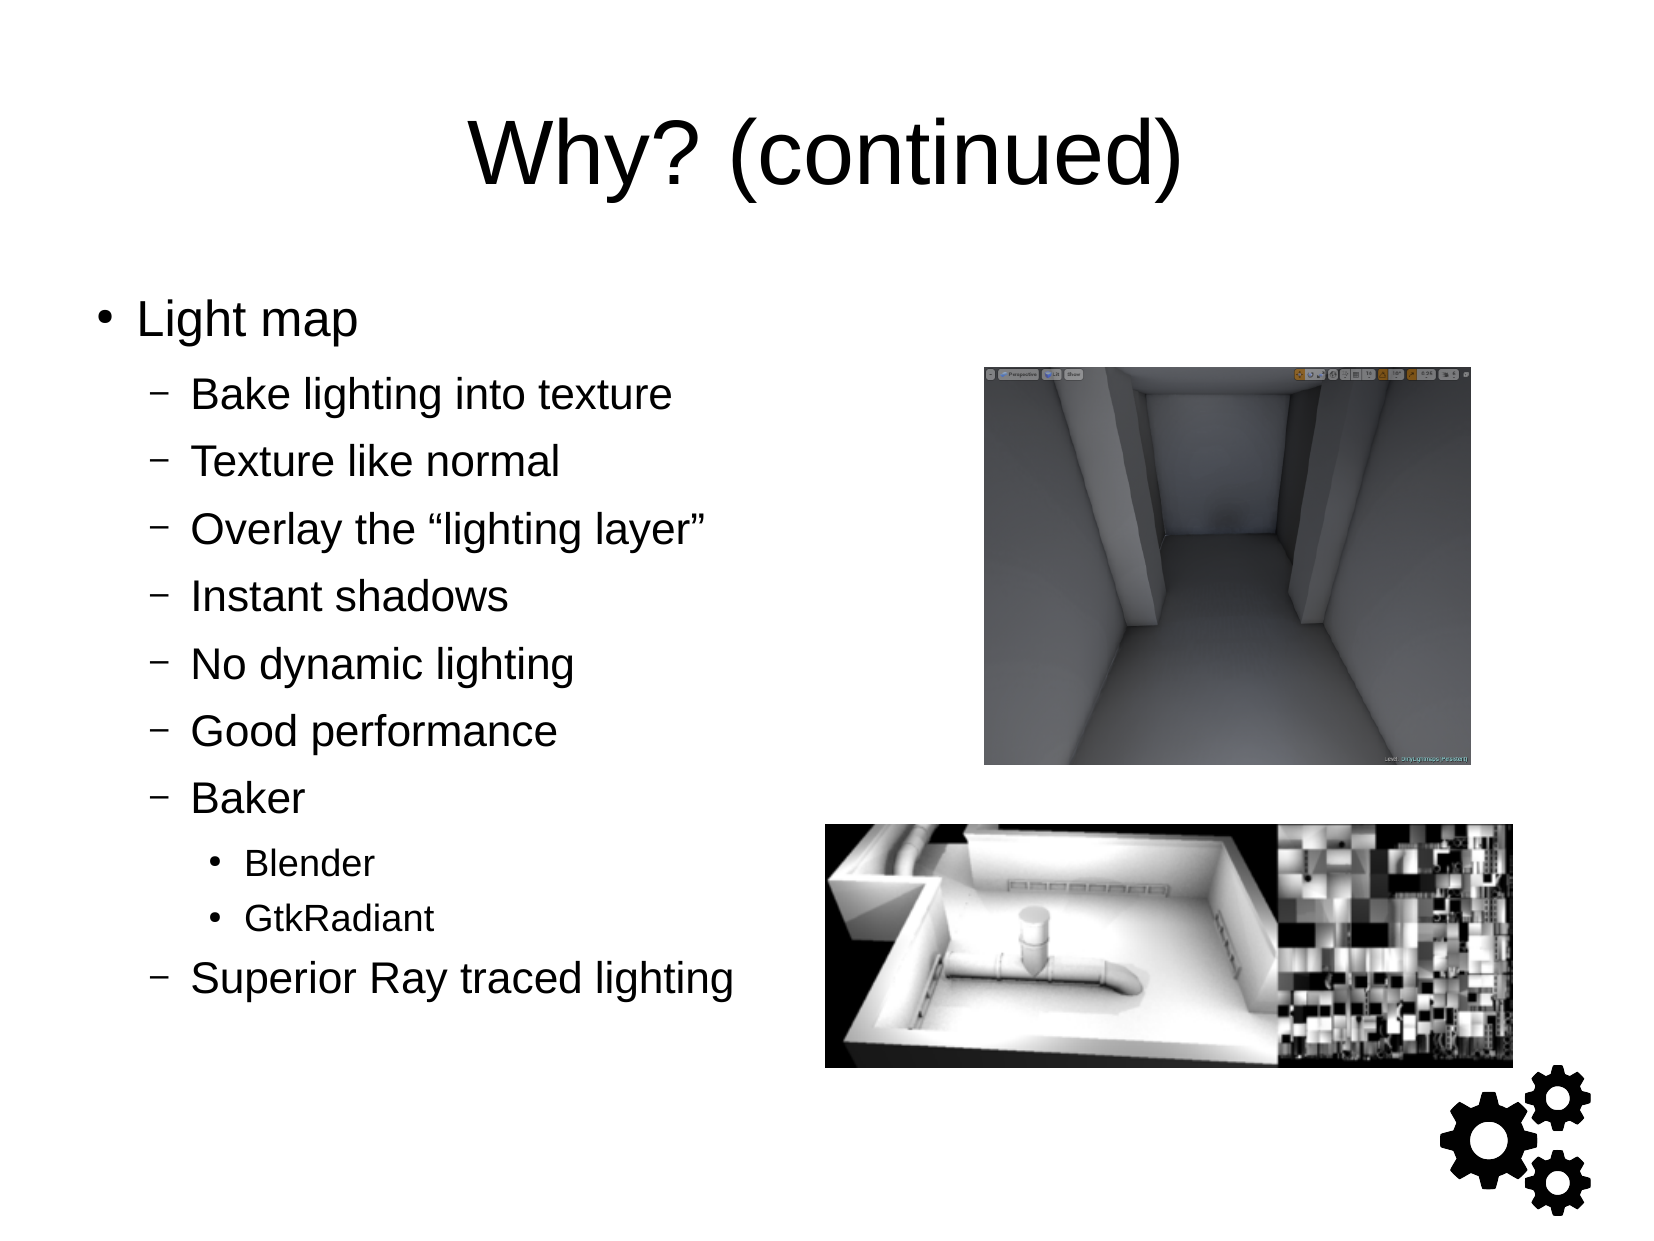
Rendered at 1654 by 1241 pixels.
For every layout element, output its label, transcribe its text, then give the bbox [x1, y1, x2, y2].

list Light map Bake lighting into texture Texture like normal Overlay the “lighting layer” Instant shadows No dynamic lighting Good performance Baker Blender GtkRadiant Superior Ray traced lighting [82, 290, 1571, 1010]
title Why? (continued) [82, 49, 1571, 257]
picture [984, 367, 1471, 766]
picture [825, 824, 1591, 1216]
